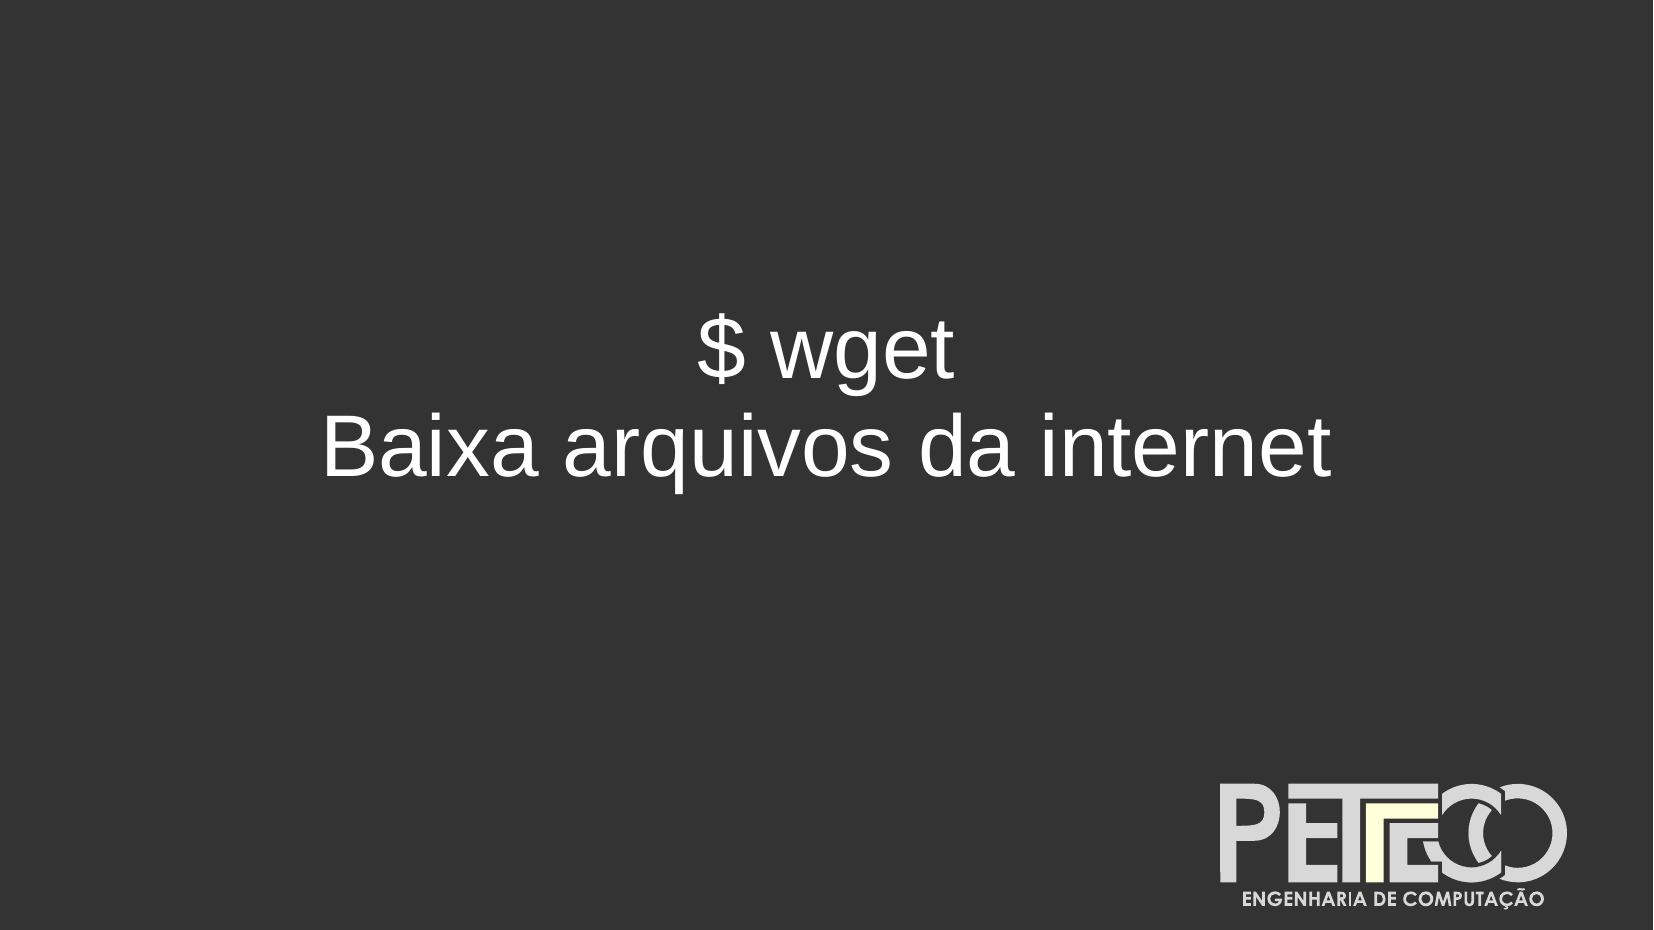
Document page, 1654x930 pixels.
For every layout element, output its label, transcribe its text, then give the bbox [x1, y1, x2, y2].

subtitle $ wget Baixa arquivos da internet [82, 37, 1571, 757]
